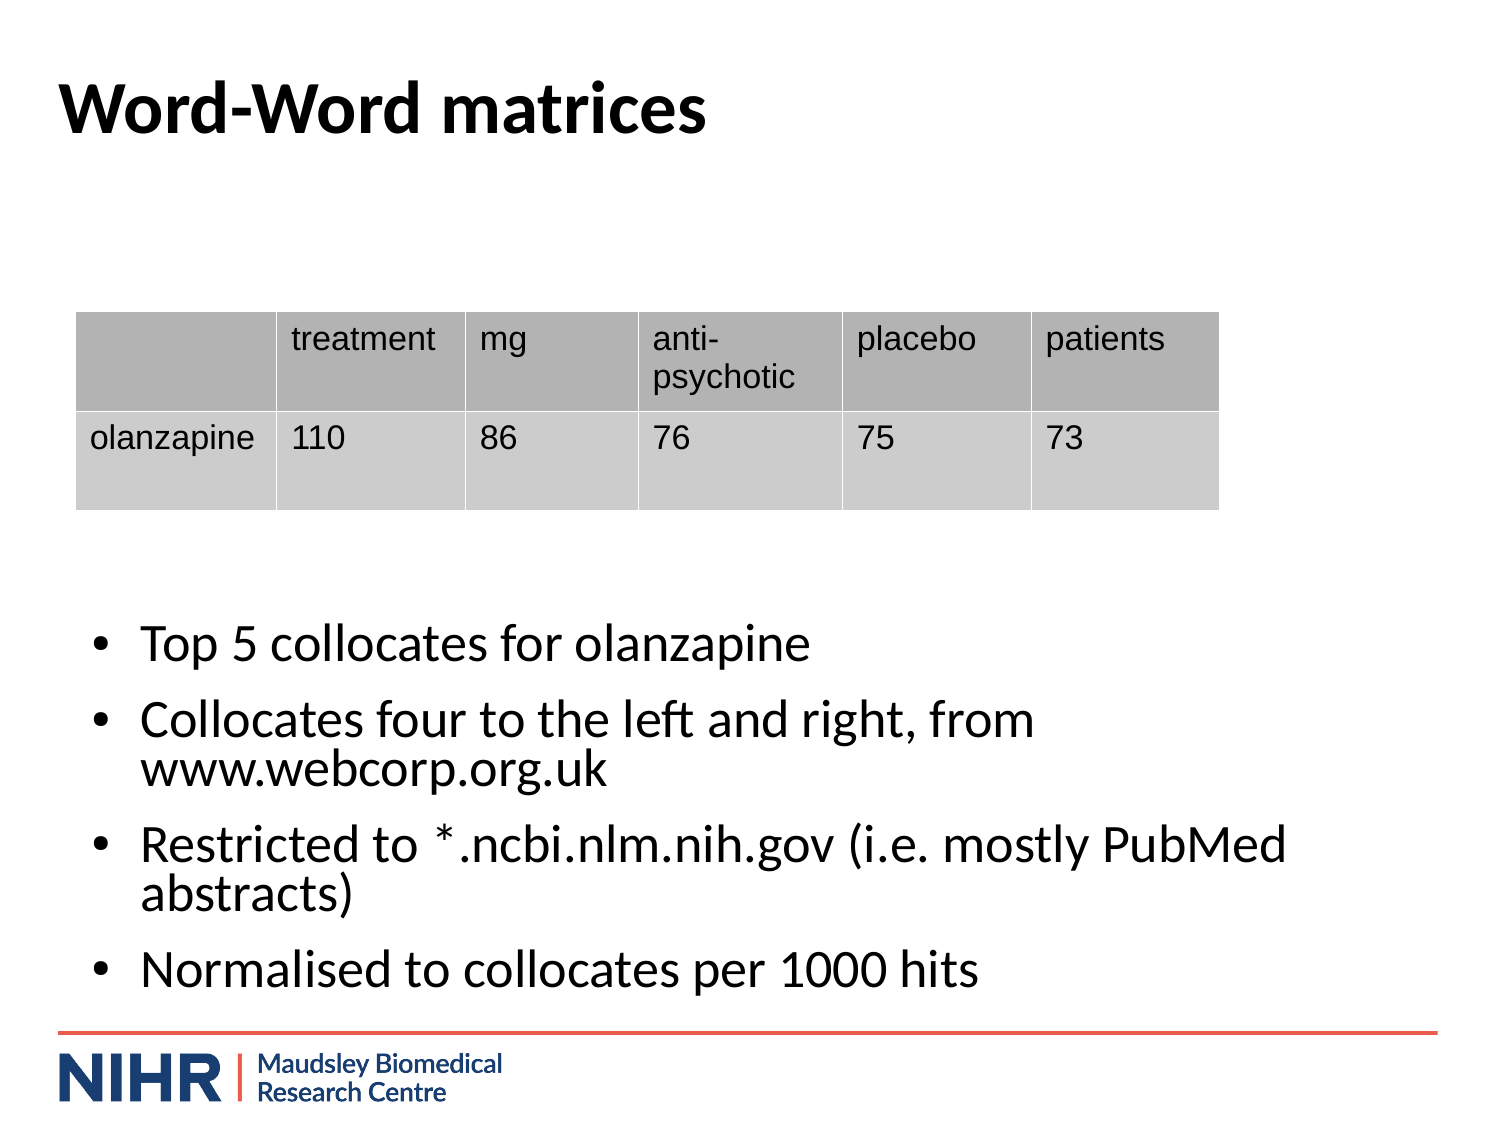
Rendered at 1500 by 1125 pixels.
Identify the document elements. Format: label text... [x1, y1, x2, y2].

table_header mg [466, 312, 638, 411]
table_header anti- psychotic [639, 312, 842, 411]
table_cell 75 [843, 412, 1031, 510]
table_header treatment [277, 312, 465, 411]
list Top 5 collocates for olanzapine Collocates four to the left and right, from www.webcorp.org.uk Restricted to *.ncbi.nlm.nih.gov (i.e. mostly PubMed abstracts) Normalised to collocates per 1000 hits [75, 622, 1436, 998]
table_cell 110 [277, 412, 465, 510]
table_header placebo [843, 312, 1031, 411]
table_cell 86 [466, 412, 638, 510]
table_header patients [1032, 312, 1219, 411]
table_cell 73 [1032, 412, 1219, 510]
table_cell olanzapine [76, 412, 276, 510]
table_header [76, 312, 276, 411]
table_cell 76 [639, 412, 842, 510]
title Word-Word matrices [58, 21, 1409, 209]
picture [29, 1018, 531, 1125]
